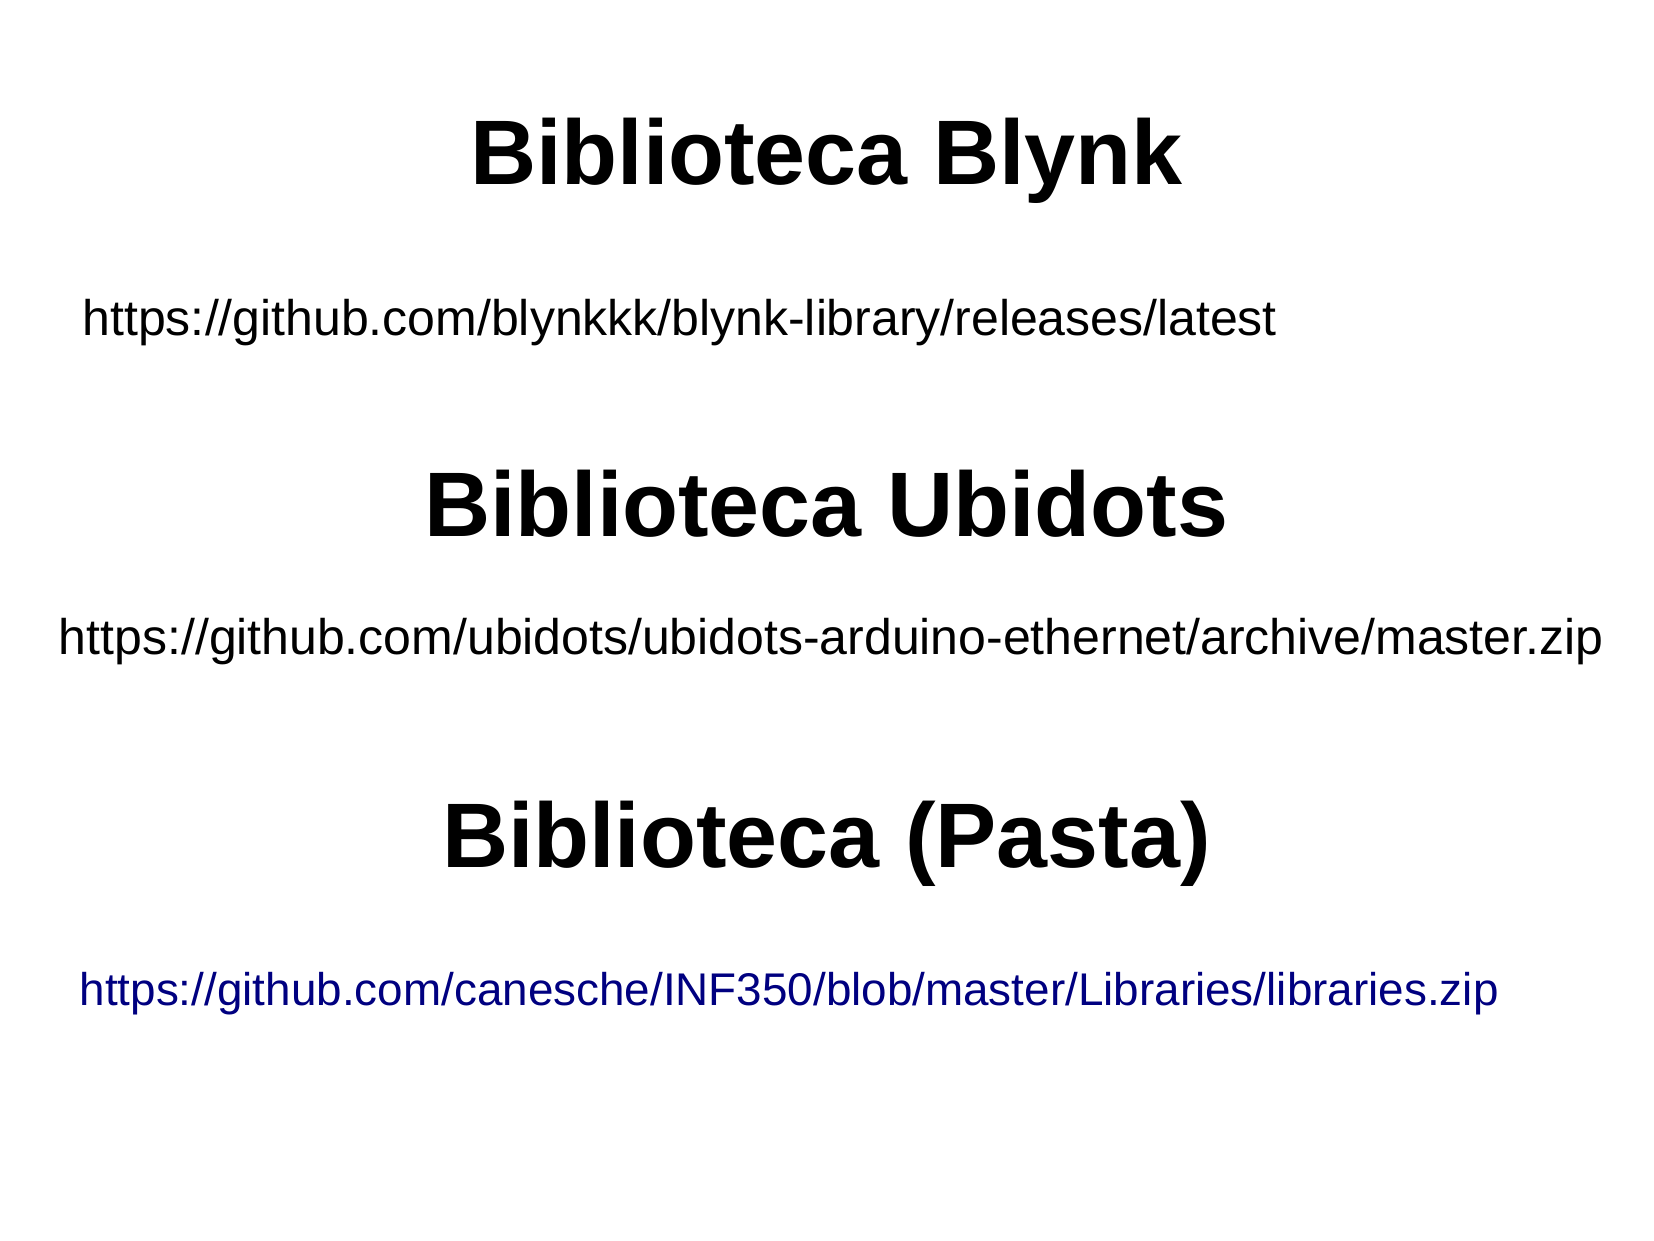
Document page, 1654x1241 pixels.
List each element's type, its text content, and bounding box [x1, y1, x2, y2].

title Biblioteca (Pasta) [82, 731, 1571, 939]
title Biblioteca Ubidots [82, 401, 1571, 609]
list https://github.com/ubidots/ubidots-arduino-ethernet/archive/master.zip [59, 609, 1619, 745]
list https://github.com/blynkkk/blynk-library/releases/latest [82, 290, 1571, 367]
text_box https://github.com/canesche/INF350/blob/master/Libraries/libraries.zip [0, 956, 1630, 1104]
title Biblioteca Blynk [82, 49, 1571, 257]
